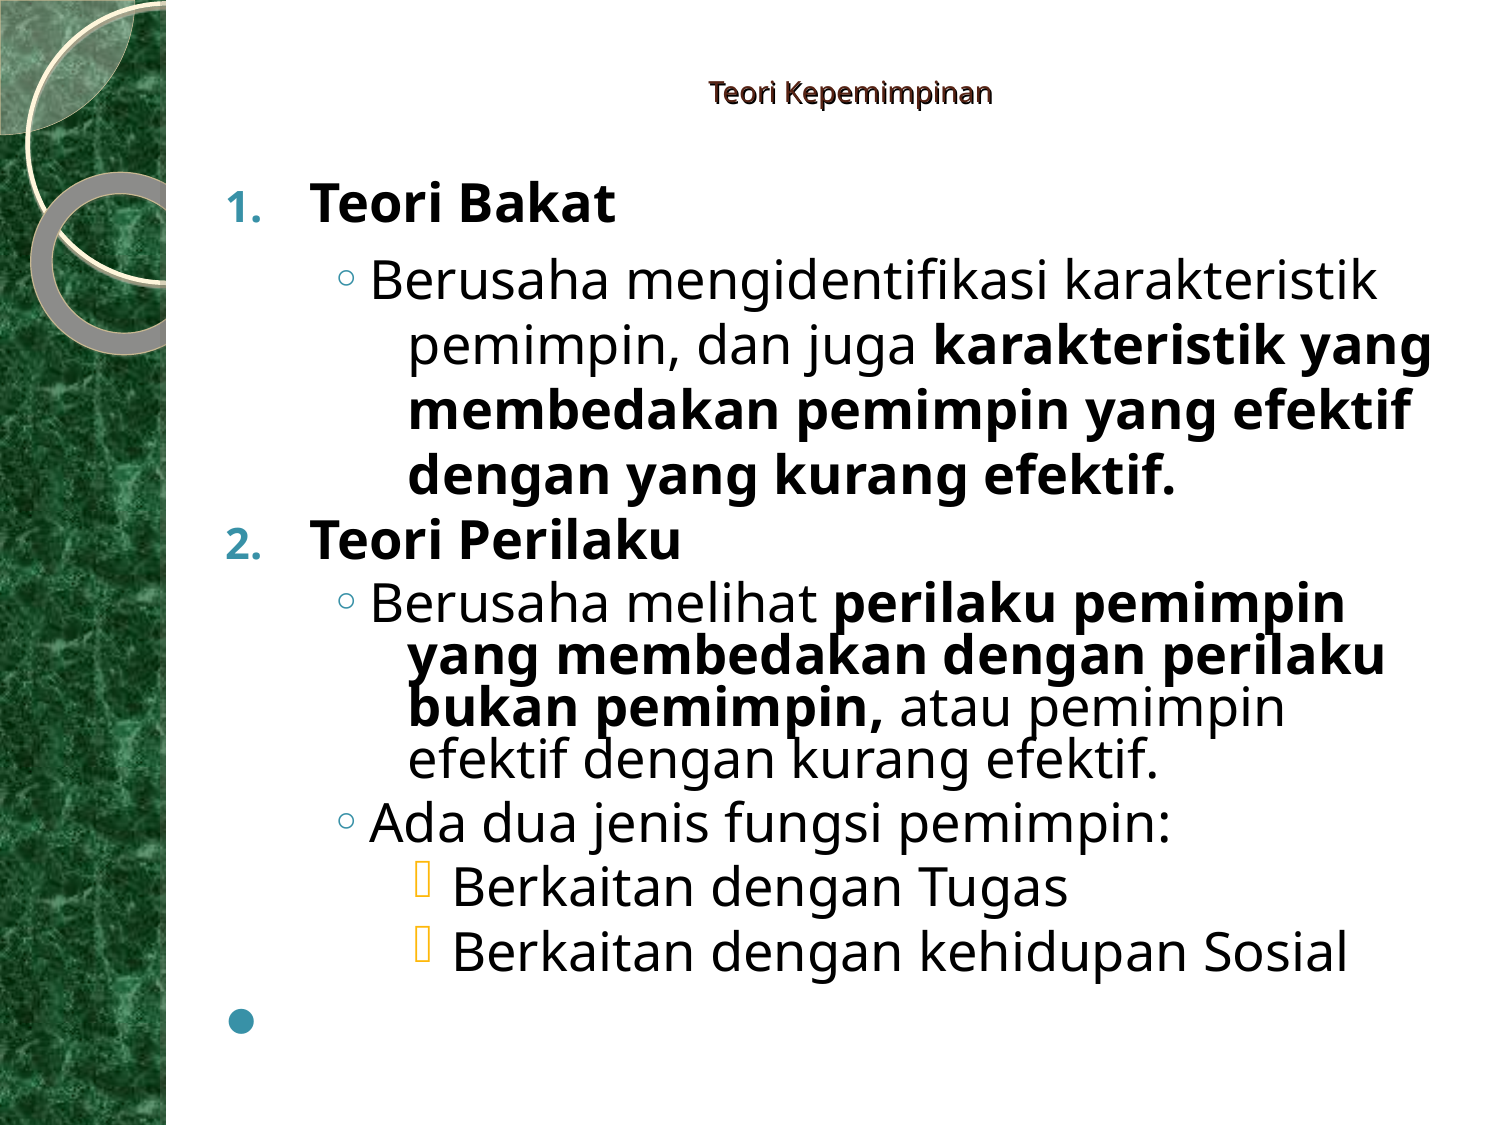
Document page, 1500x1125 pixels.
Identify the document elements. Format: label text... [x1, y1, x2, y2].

title Teori Kepemimpinan [235, 45, 1466, 138]
list Teori Bakat Berusaha mengidentifikasi karakteristik pemimpin, dan juga karakteristik yang membedakan pemimpin yang efektif dengan yang kurang efektif. Teori Perilaku Berusaha melihat perilaku pemimpin yang membedakan dengan perilaku bukan pemimpin, atau pemimpin efektif dengan kurang efektif. Ada dua jenis fungsi pemimpin: Berkaitan dengan Tugas Berkaitan dengan kehidupan Sosial [183, 160, 1466, 1025]
